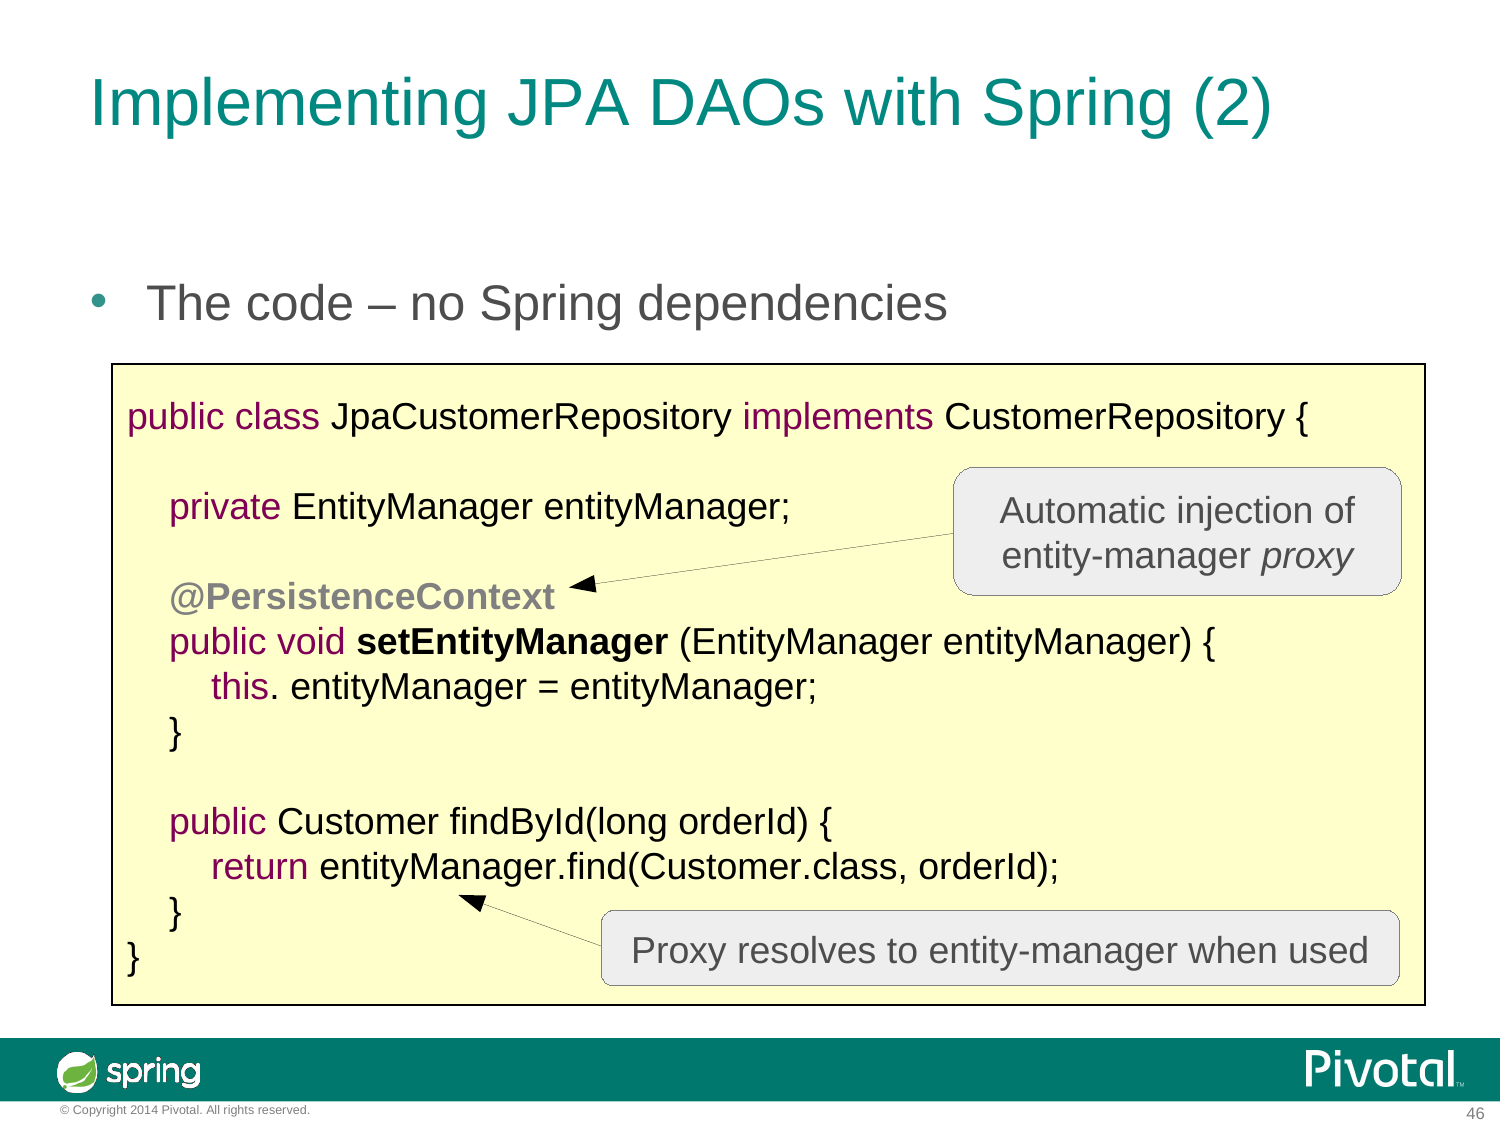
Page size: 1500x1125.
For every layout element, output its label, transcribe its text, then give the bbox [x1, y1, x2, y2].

picture [32, 1041, 210, 1103]
text_box Proxy resolves to entity-manager when used [601, 910, 1400, 986]
picture [1306, 1050, 1464, 1087]
list The code – no Spring dependencies [75, 262, 1426, 1005]
text_box public class JpaCustomerRepository implements CustomerRepository { private EntityManager entityManager; @PersistenceContext public void setEntityManager (EntityManager entityManager) { this. entityManager = entityManager; } public Customer findById(long orderId) { return entityManager.find(Customer.class, orderId); } } [112, 363, 1425, 1006]
title Implementing JPA DAOs with Spring (2) [75, 45, 1426, 233]
text_box Automatic injection of entity-manager proxy [953, 467, 1402, 596]
